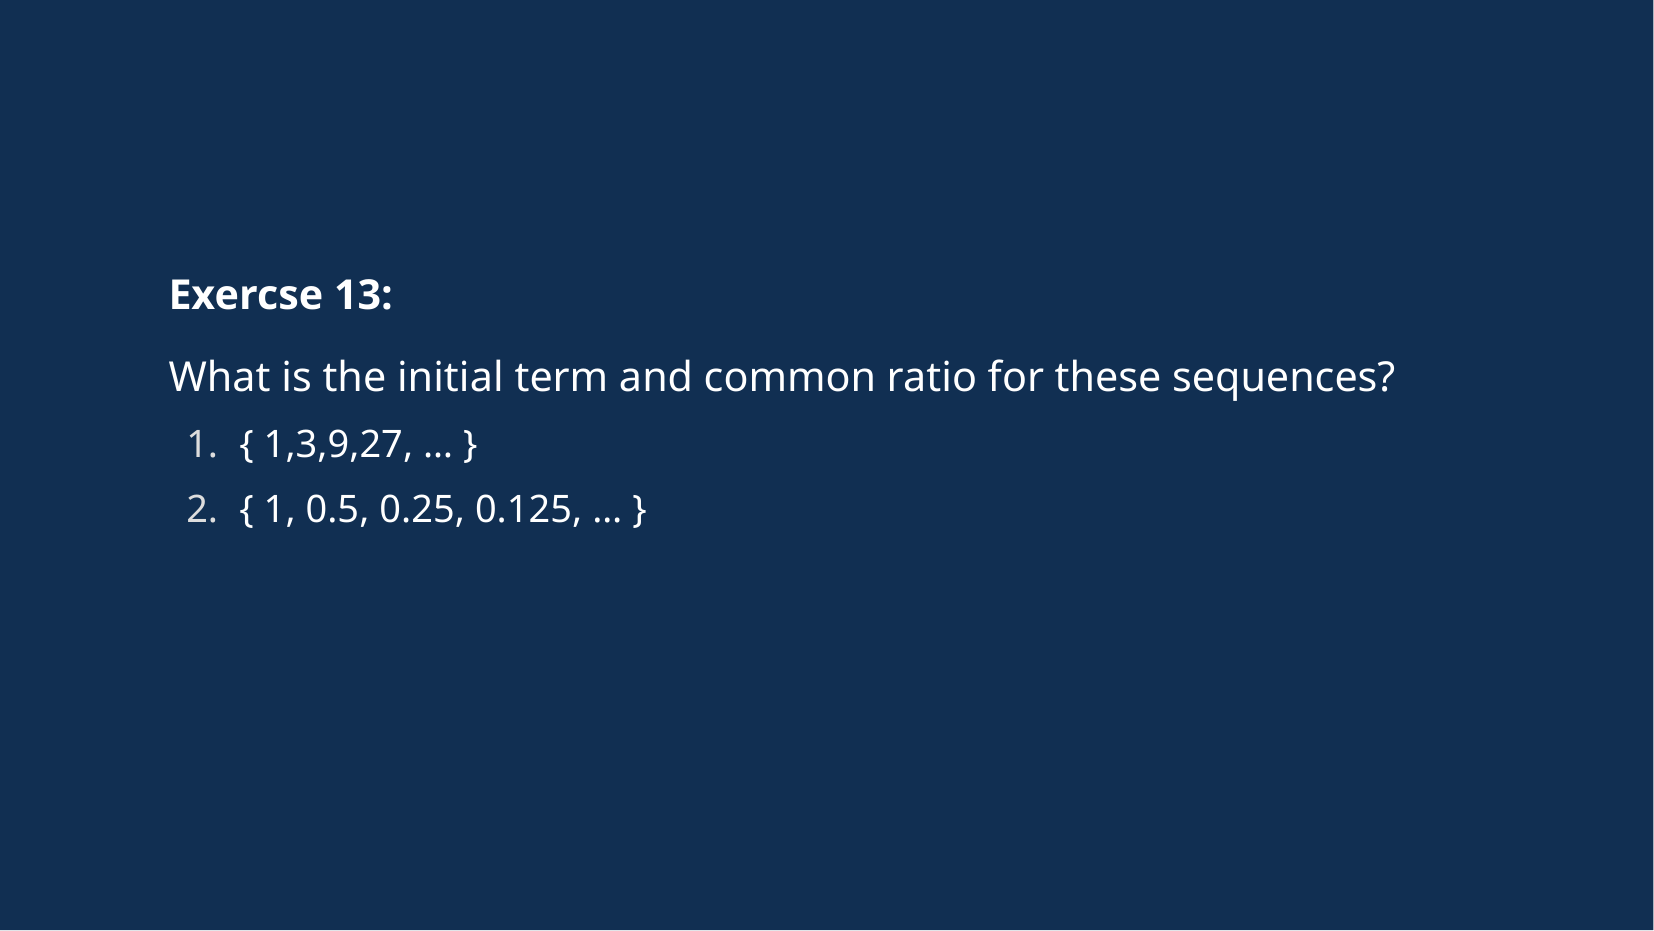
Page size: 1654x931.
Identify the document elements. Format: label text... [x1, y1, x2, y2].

list Exercse 13: What is the initial term and common ratio for these sequences? { 1,3,9,27, … } { 1, 0.5, 0.25, 0.125, … } [97, 268, 1563, 806]
